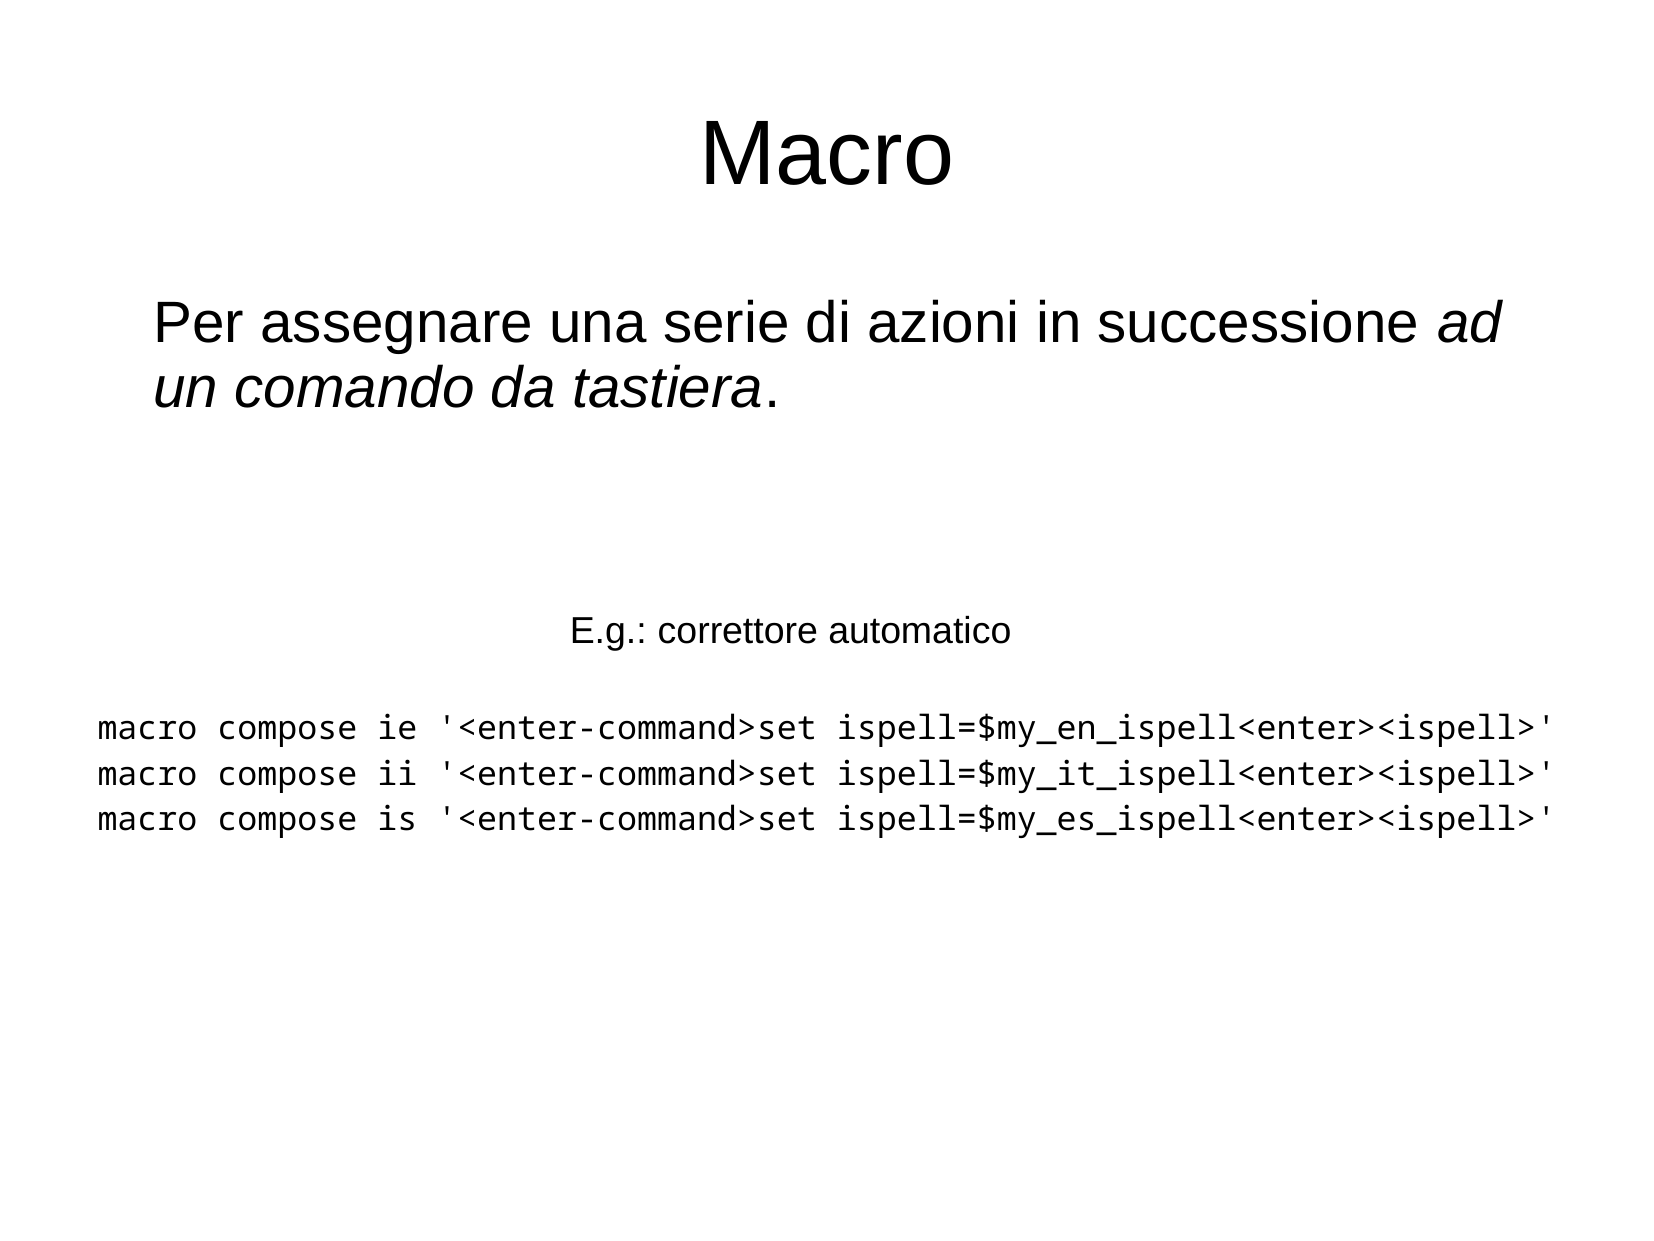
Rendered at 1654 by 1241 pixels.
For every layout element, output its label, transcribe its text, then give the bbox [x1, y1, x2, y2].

list Per assegnare una serie di azioni in successione ad un comando da tastiera. [82, 290, 1571, 473]
title Macro [82, 49, 1571, 257]
text_box macro compose ie '<enter-command>set ispell=$my_en_ispell<enter><ispell>' macro compose ii '<enter-command>set ispell=$my_it_ispell<enter><ispell>' macro compose is '<enter-command>set ispell=$my_es_ispell<enter><ispell>' [82, 696, 1630, 981]
text_box E.g.: correttore automatico [555, 602, 1371, 702]
